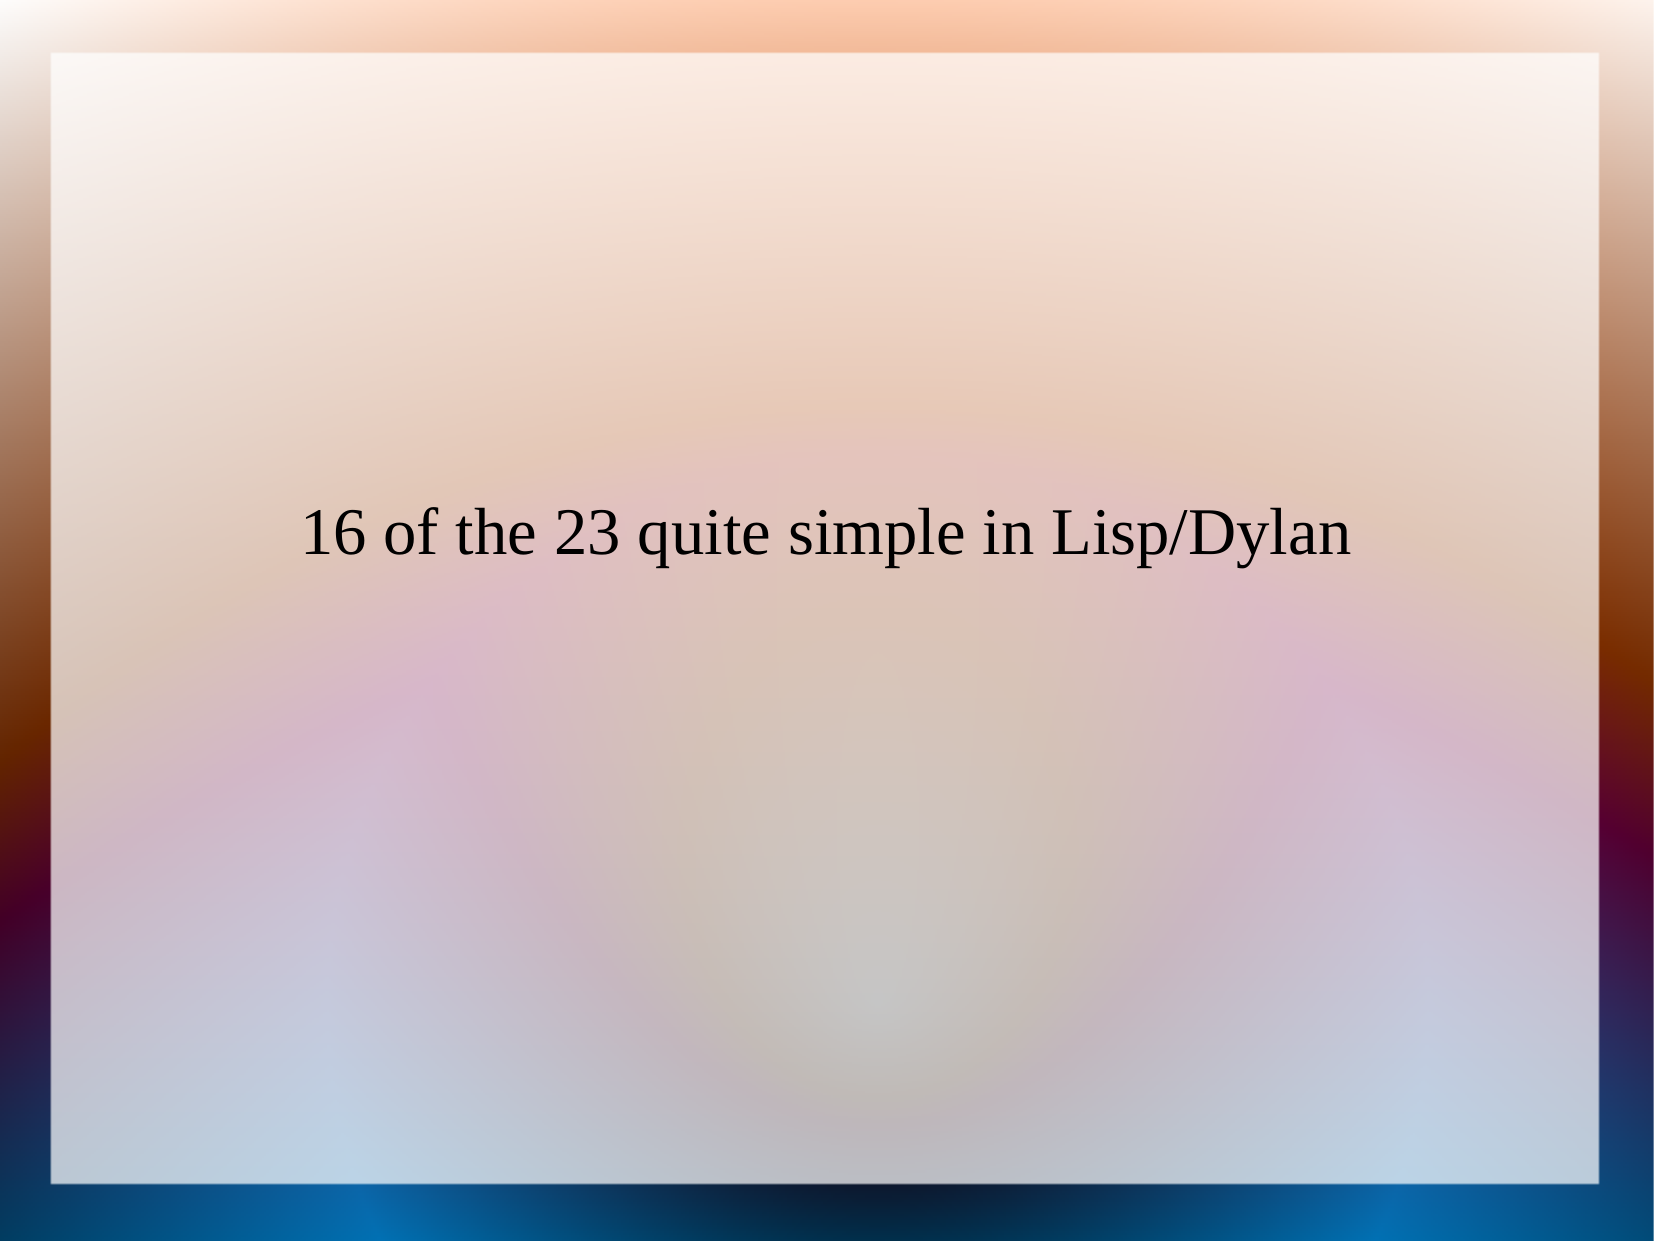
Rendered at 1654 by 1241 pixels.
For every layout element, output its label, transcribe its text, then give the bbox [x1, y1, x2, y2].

subtitle 16 of the 23 quite simple in Lisp/Dylan [82, 55, 1571, 1010]
picture [0, 0, 1654, 1241]
